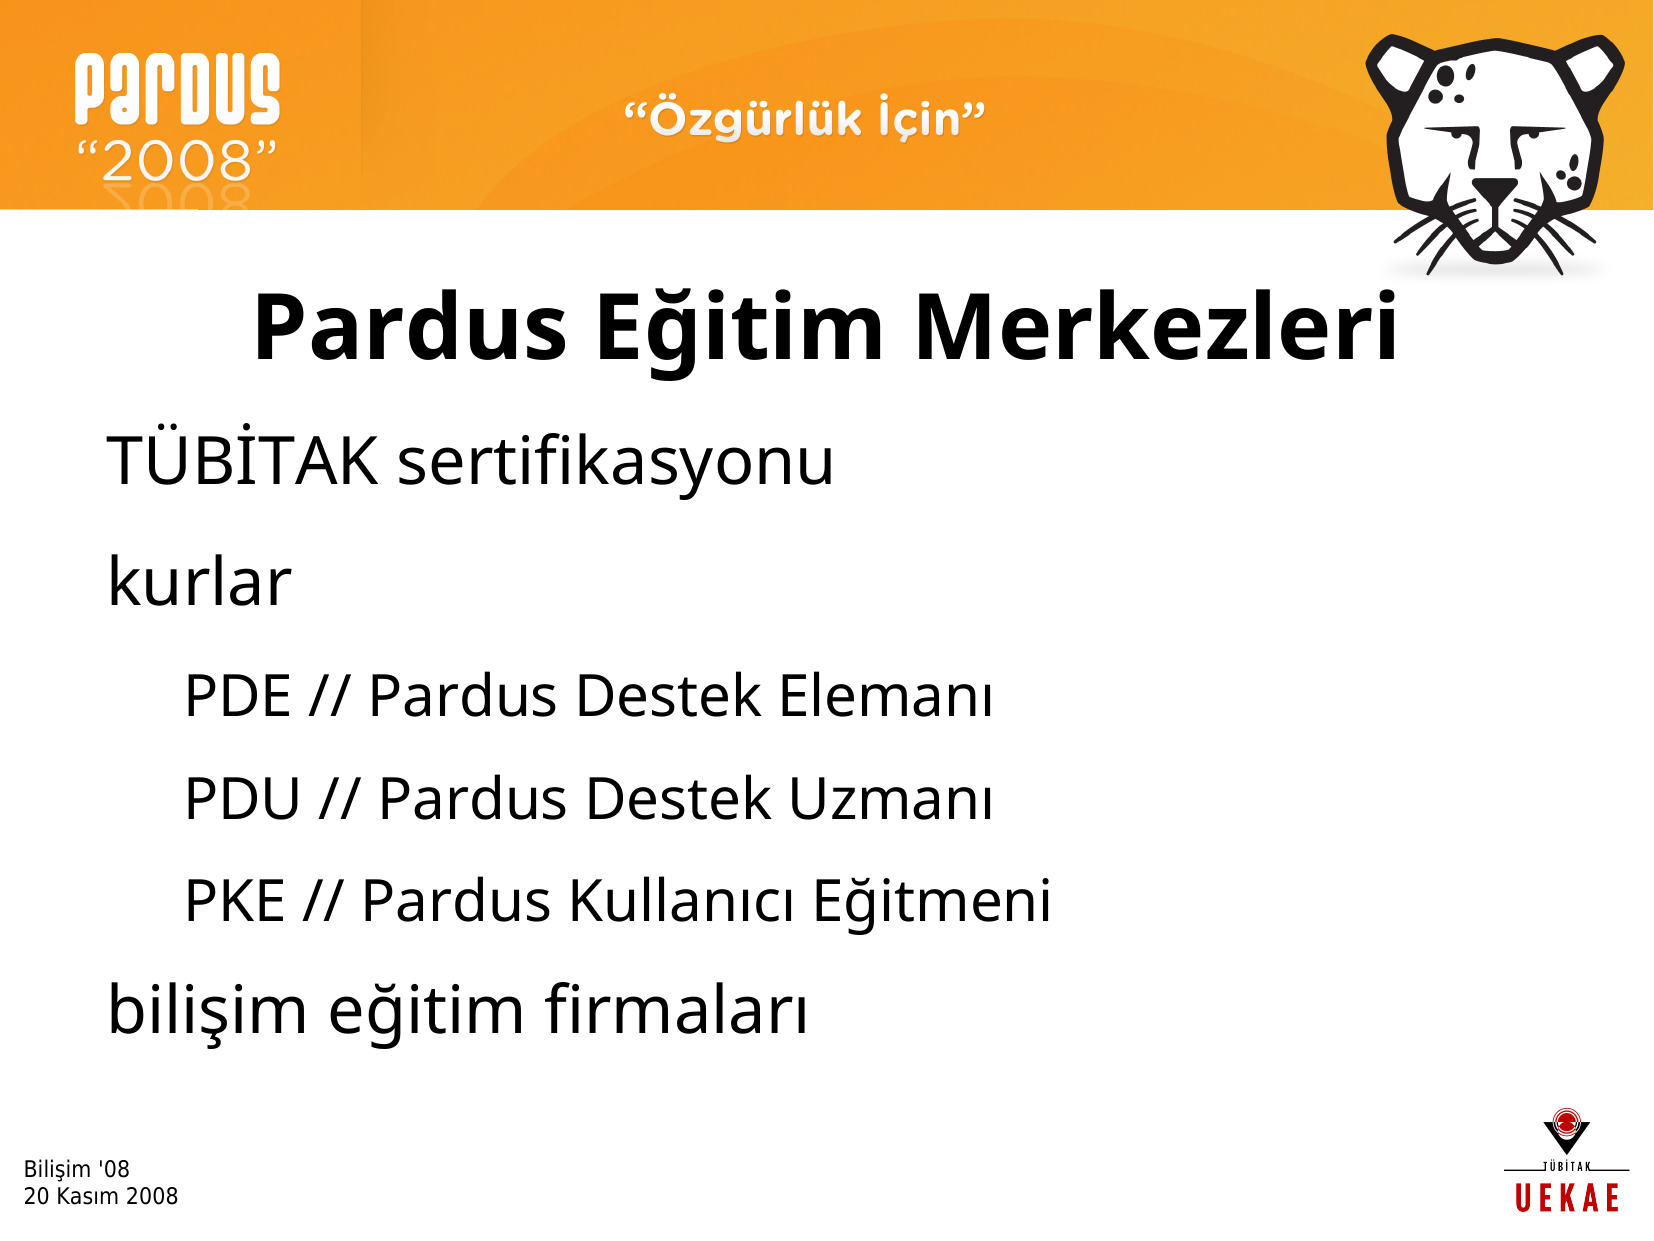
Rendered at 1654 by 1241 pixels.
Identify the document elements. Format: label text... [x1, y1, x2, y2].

picture [1500, 1104, 1634, 1215]
list TÜBİTAK sertifikasyonu kurlar PDE // Pardus Destek Elemanı PDU // Pardus Destek Uzmanı PKE // Pardus Kullanıcı Eğitmeni bilişim eğitim firmaları [88, 413, 1571, 1050]
title Pardus Eğitim Merkezleri [82, 220, 1571, 428]
picture [0, 0, 1654, 293]
